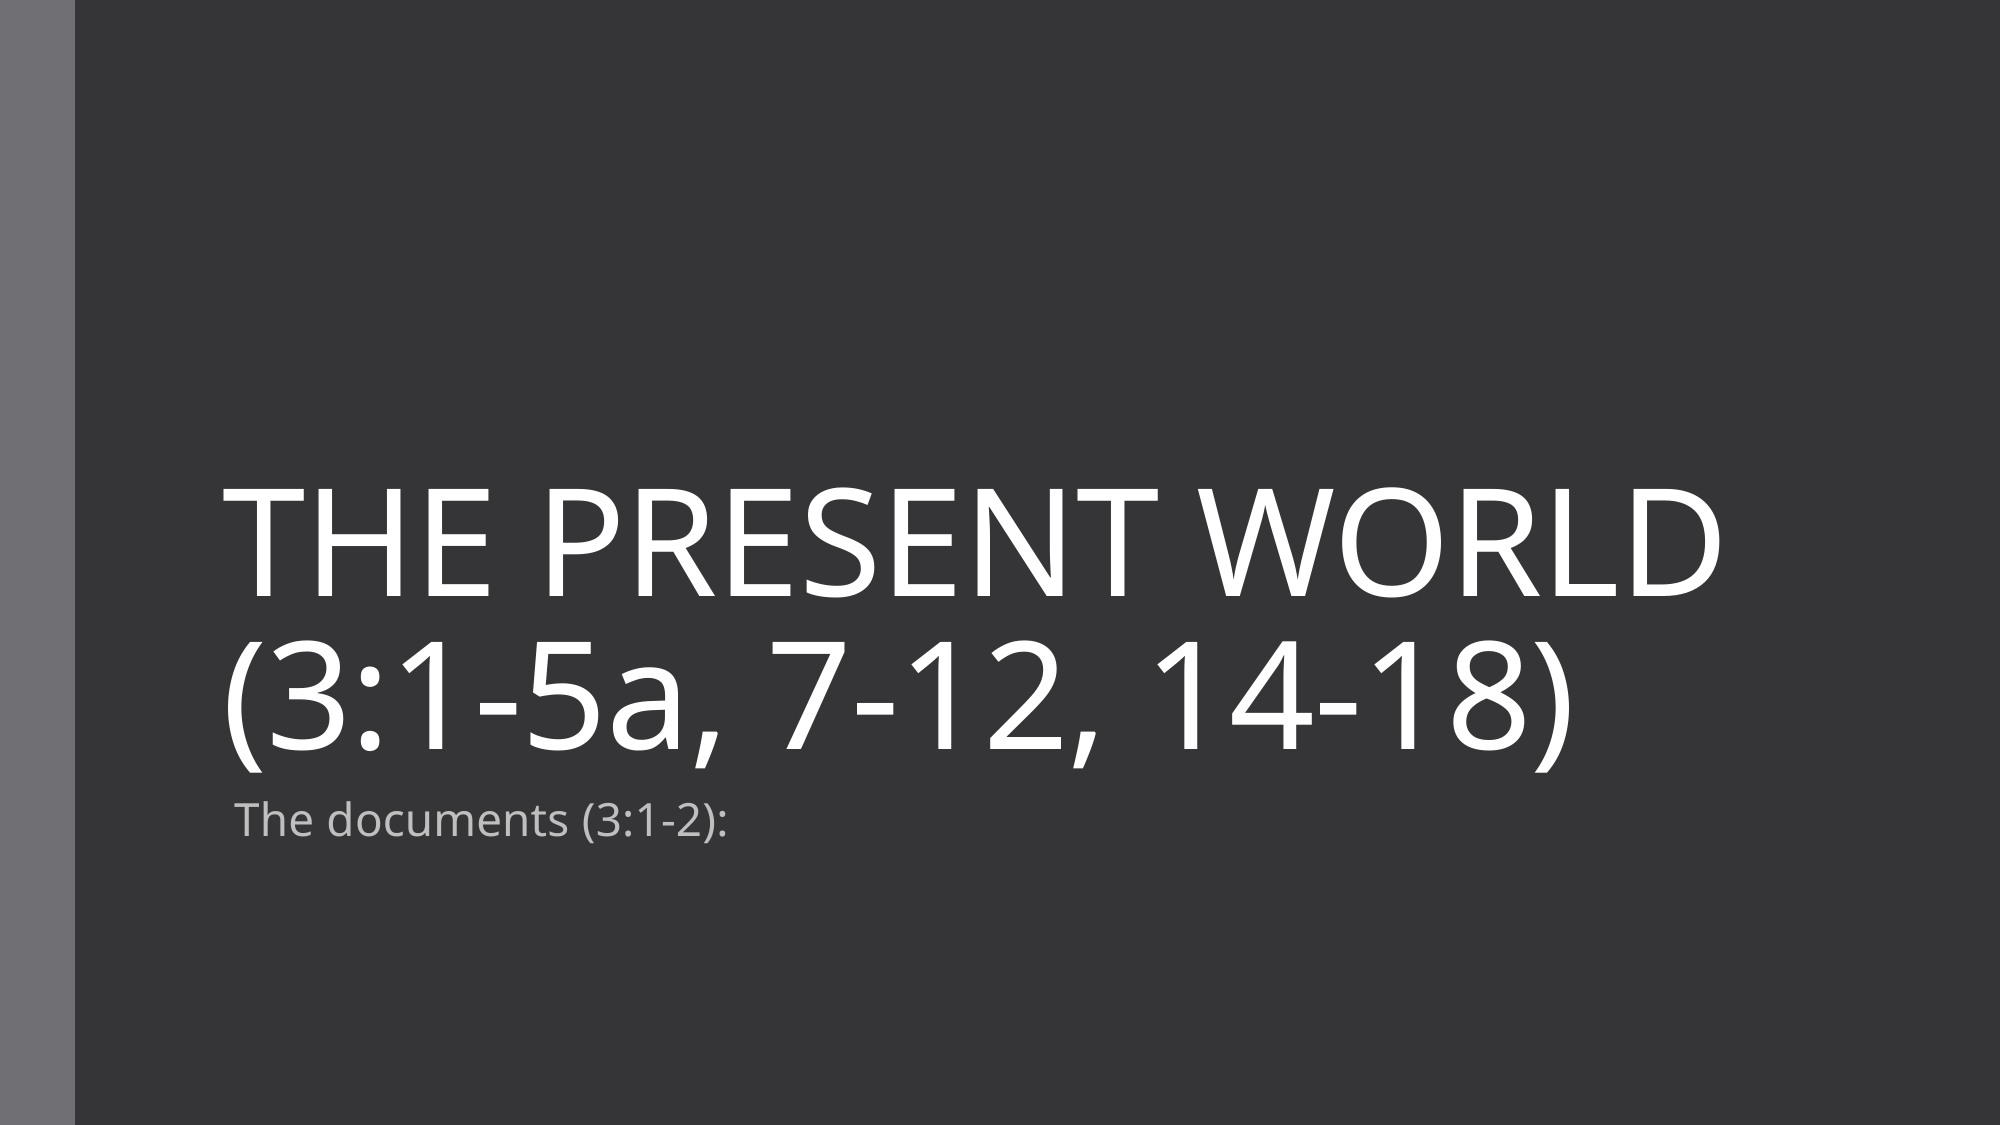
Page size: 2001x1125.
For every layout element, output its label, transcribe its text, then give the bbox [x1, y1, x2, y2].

subtitle The documents (3:1-2): [206, 787, 1752, 1066]
title THE PRESENT WORLD (3:1-5a, 7-12, 14-18) [206, 124, 1752, 787]
